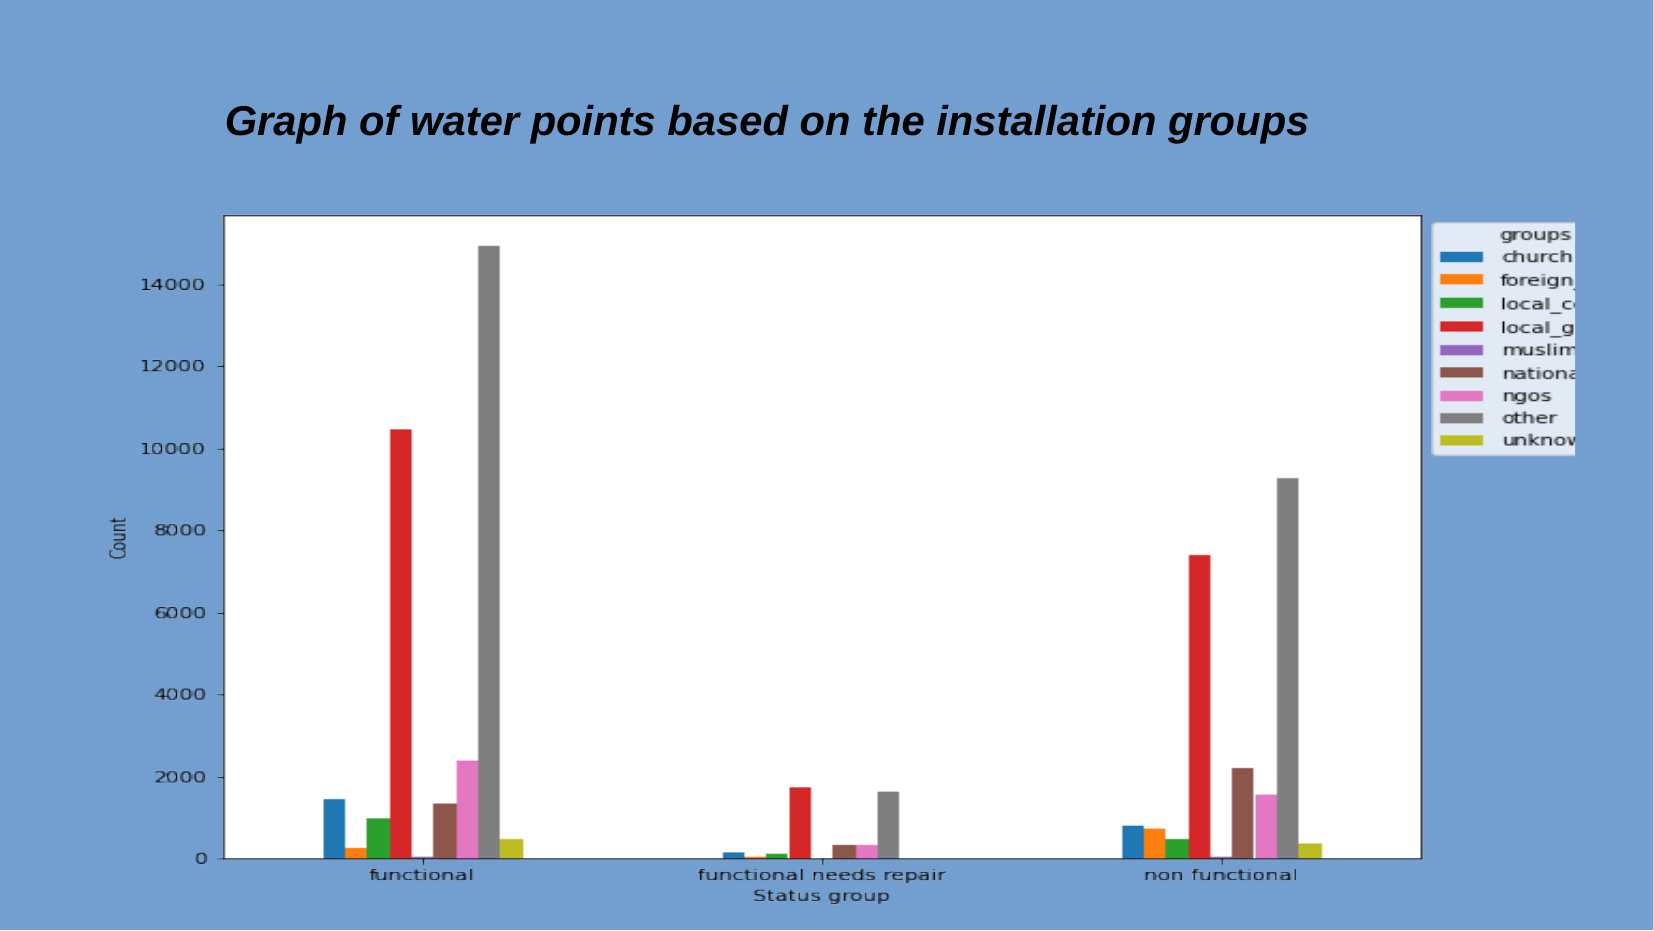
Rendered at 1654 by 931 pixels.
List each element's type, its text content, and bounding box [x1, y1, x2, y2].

text_box Graph of water points based on the installation groups [210, 90, 1351, 166]
picture [90, 195, 1576, 916]
